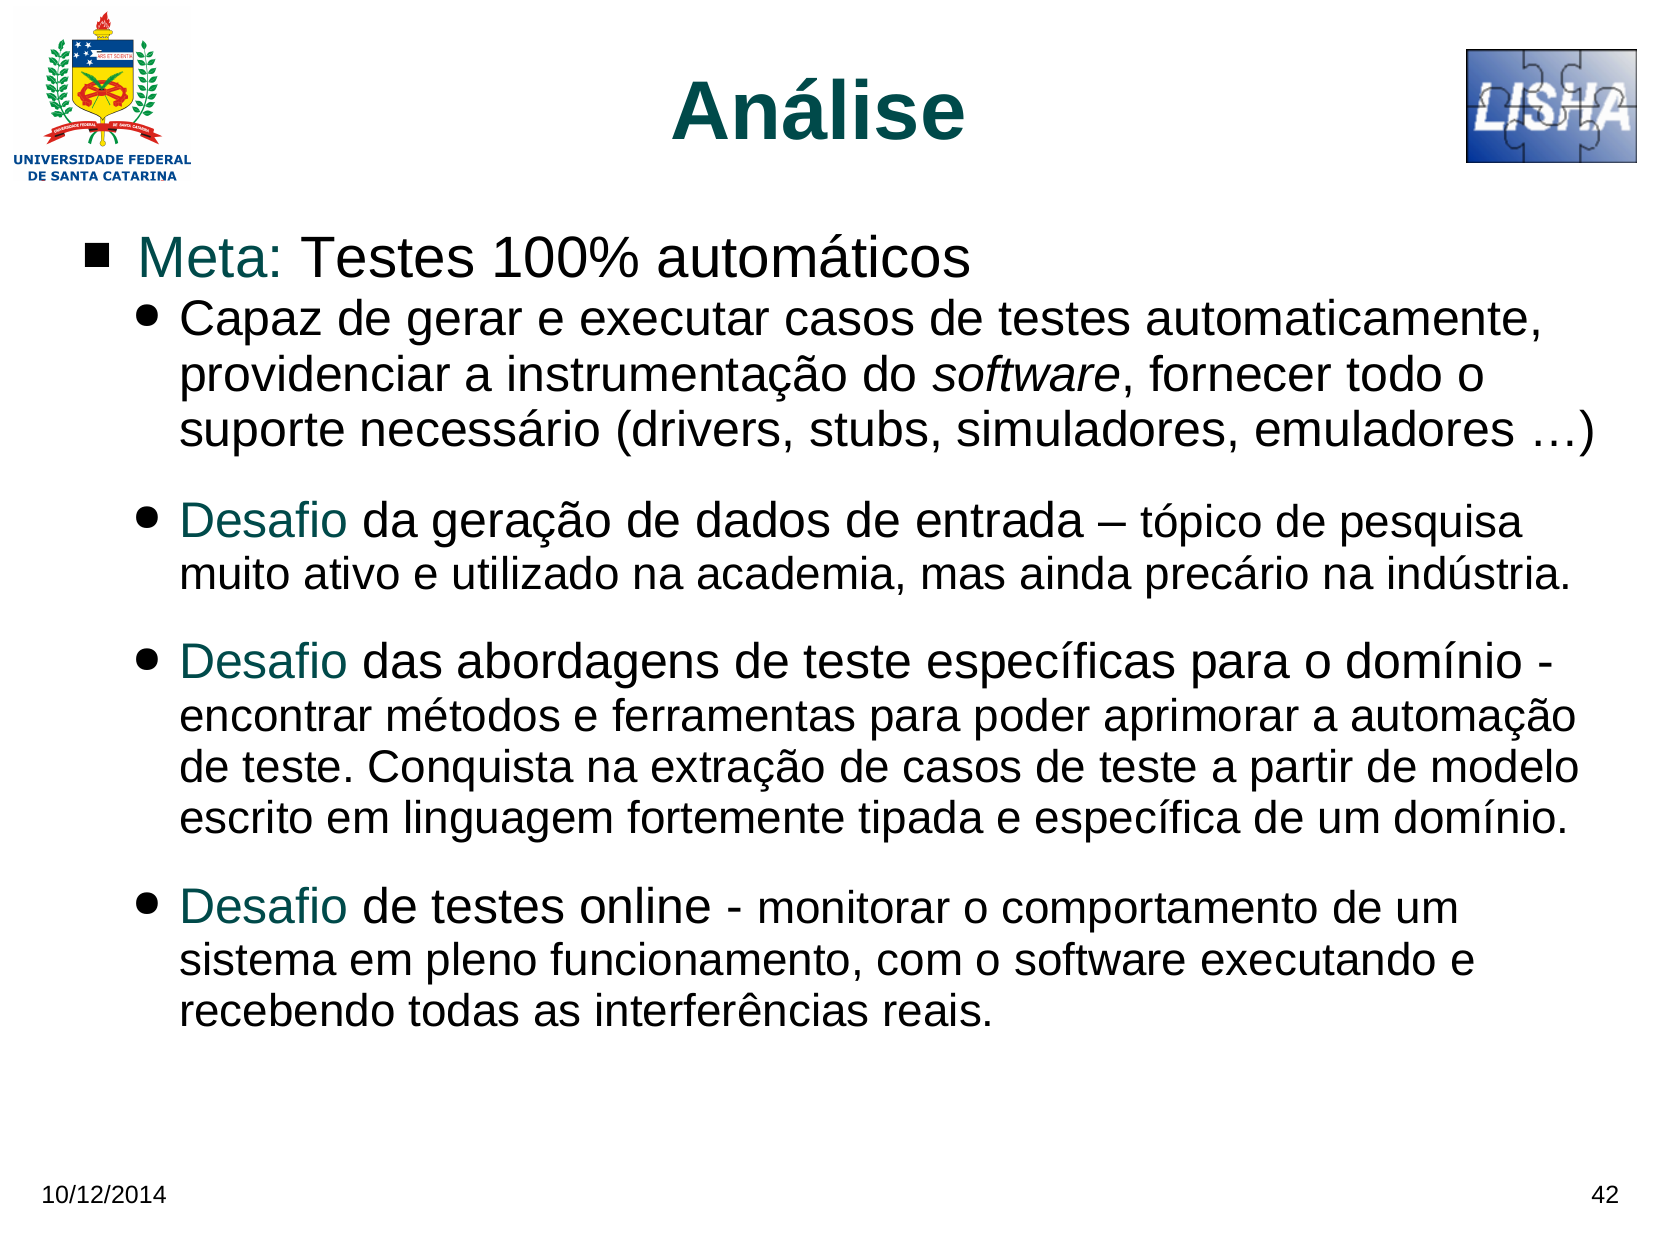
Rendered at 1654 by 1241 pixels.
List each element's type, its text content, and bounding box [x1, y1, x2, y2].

picture [13, 6, 191, 181]
list Meta: Testes 100% automáticos Capaz de gerar e executar casos de testes automaticamente, providenciar a instrumentação do software, fornecer todo o suporte necessário (drivers, stubs, simuladores, emuladores …) Desafio da geração de dados de entrada – tópico de pesquisa muito ativo e utilizado na academia, mas ainda precário na indústria. Desafio das abordagens de teste específicas para o domínio - encontrar métodos e ferramentas para poder aprimorar a automação de teste. Conquista na extração de casos de teste a partir de modelo escrito em linguagem fortemente tipada e específica de um domínio. Desafio de testes online - monitorar o comportamento de um sistema em pleno funcionamento, com o software executando e recebendo todas as interferências reais. [37, 225, 1613, 1192]
picture [1466, 49, 1637, 163]
title Análise [212, 61, 1426, 174]
